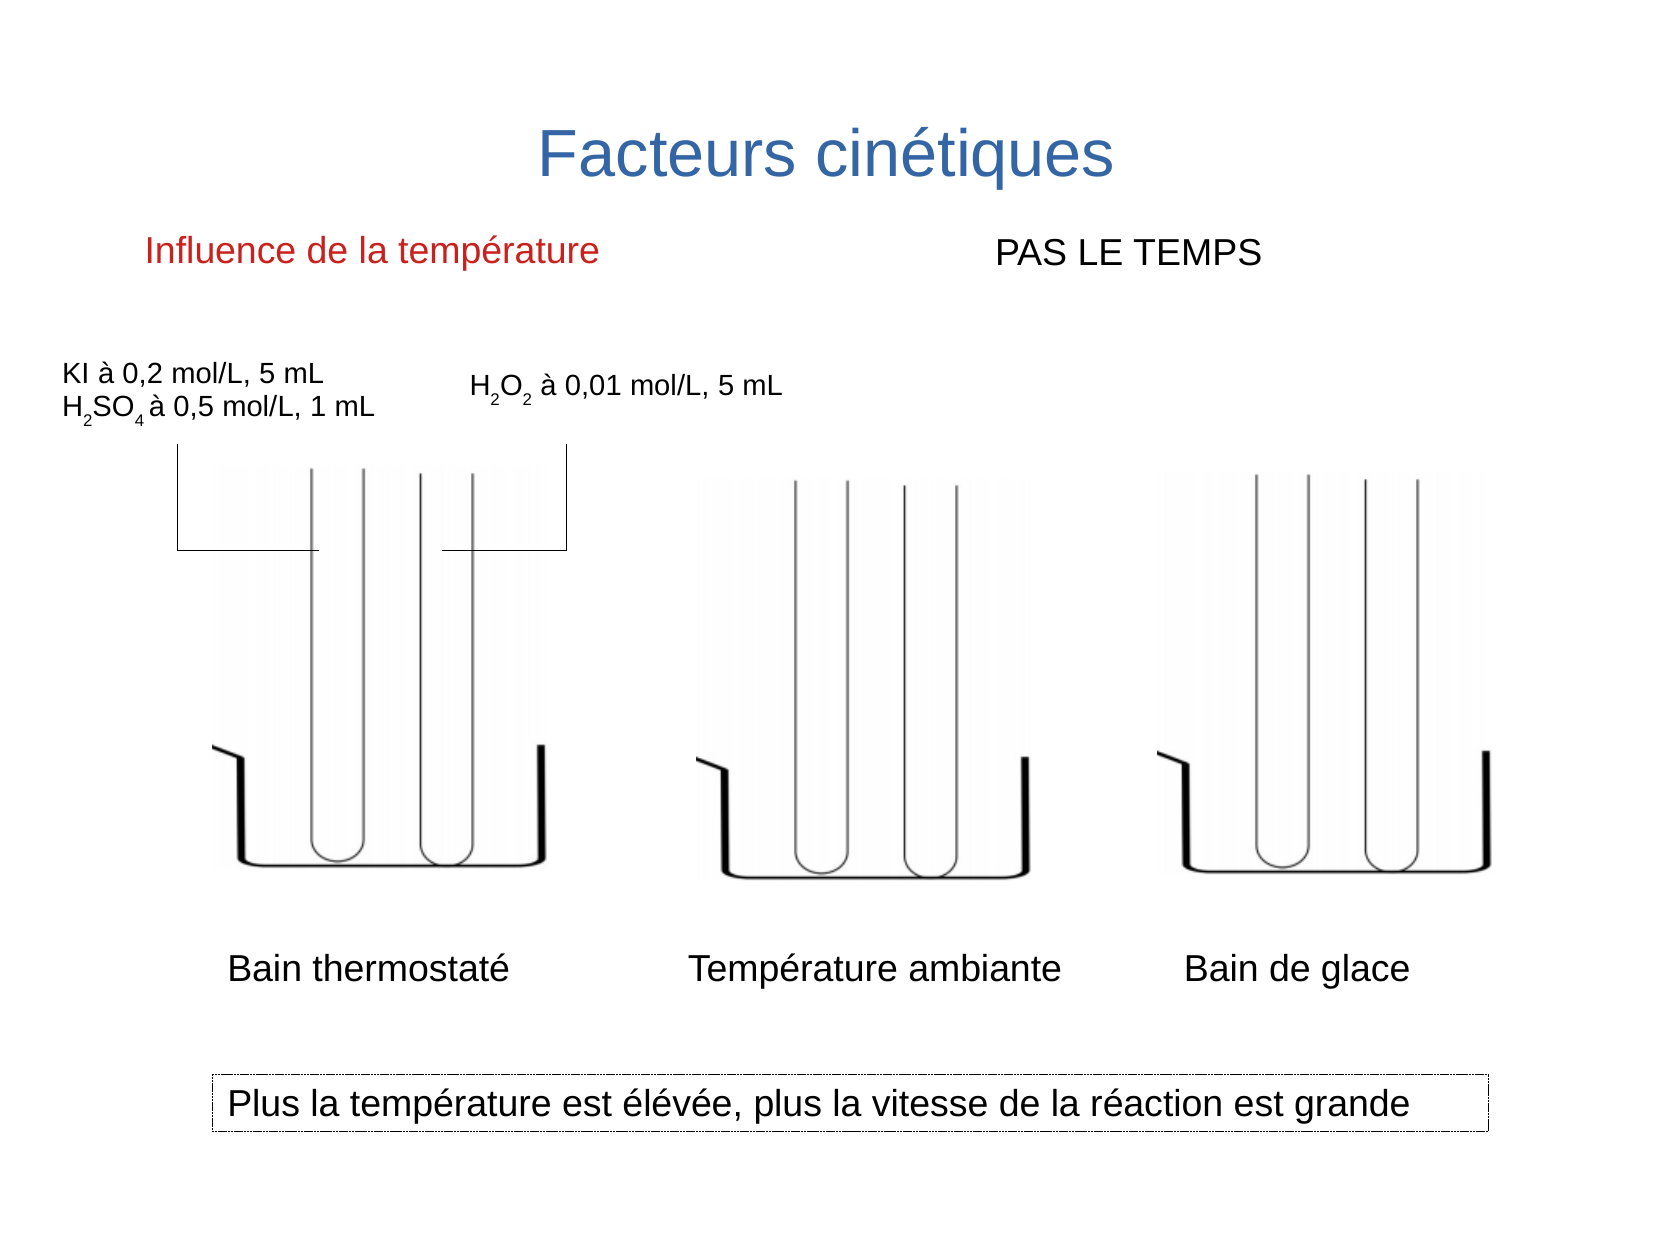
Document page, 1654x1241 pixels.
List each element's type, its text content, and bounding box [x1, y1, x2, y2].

text_box Plus la température est élévée, plus la vitesse de la réaction est grande [212, 1074, 1489, 1132]
picture [1157, 450, 1501, 882]
picture [212, 444, 556, 876]
picture [696, 456, 1040, 888]
text_box Influence de la température [129, 222, 721, 280]
text_box Bain de glace [1169, 940, 1536, 998]
text_box Température ambiante [673, 940, 1099, 1040]
title Facteurs cinétiques [82, 49, 1571, 257]
text_box PAS LE TEMPS [980, 224, 1453, 282]
text_box KI à 0,2 mol/L, 5 mL H2SO4 à 0,5 mol/L, 1 mL [47, 350, 438, 533]
text_box Bain thermostaté [212, 940, 638, 1040]
text_box H2O2 à 0,01 mol/L, 5 mL [454, 361, 821, 450]
